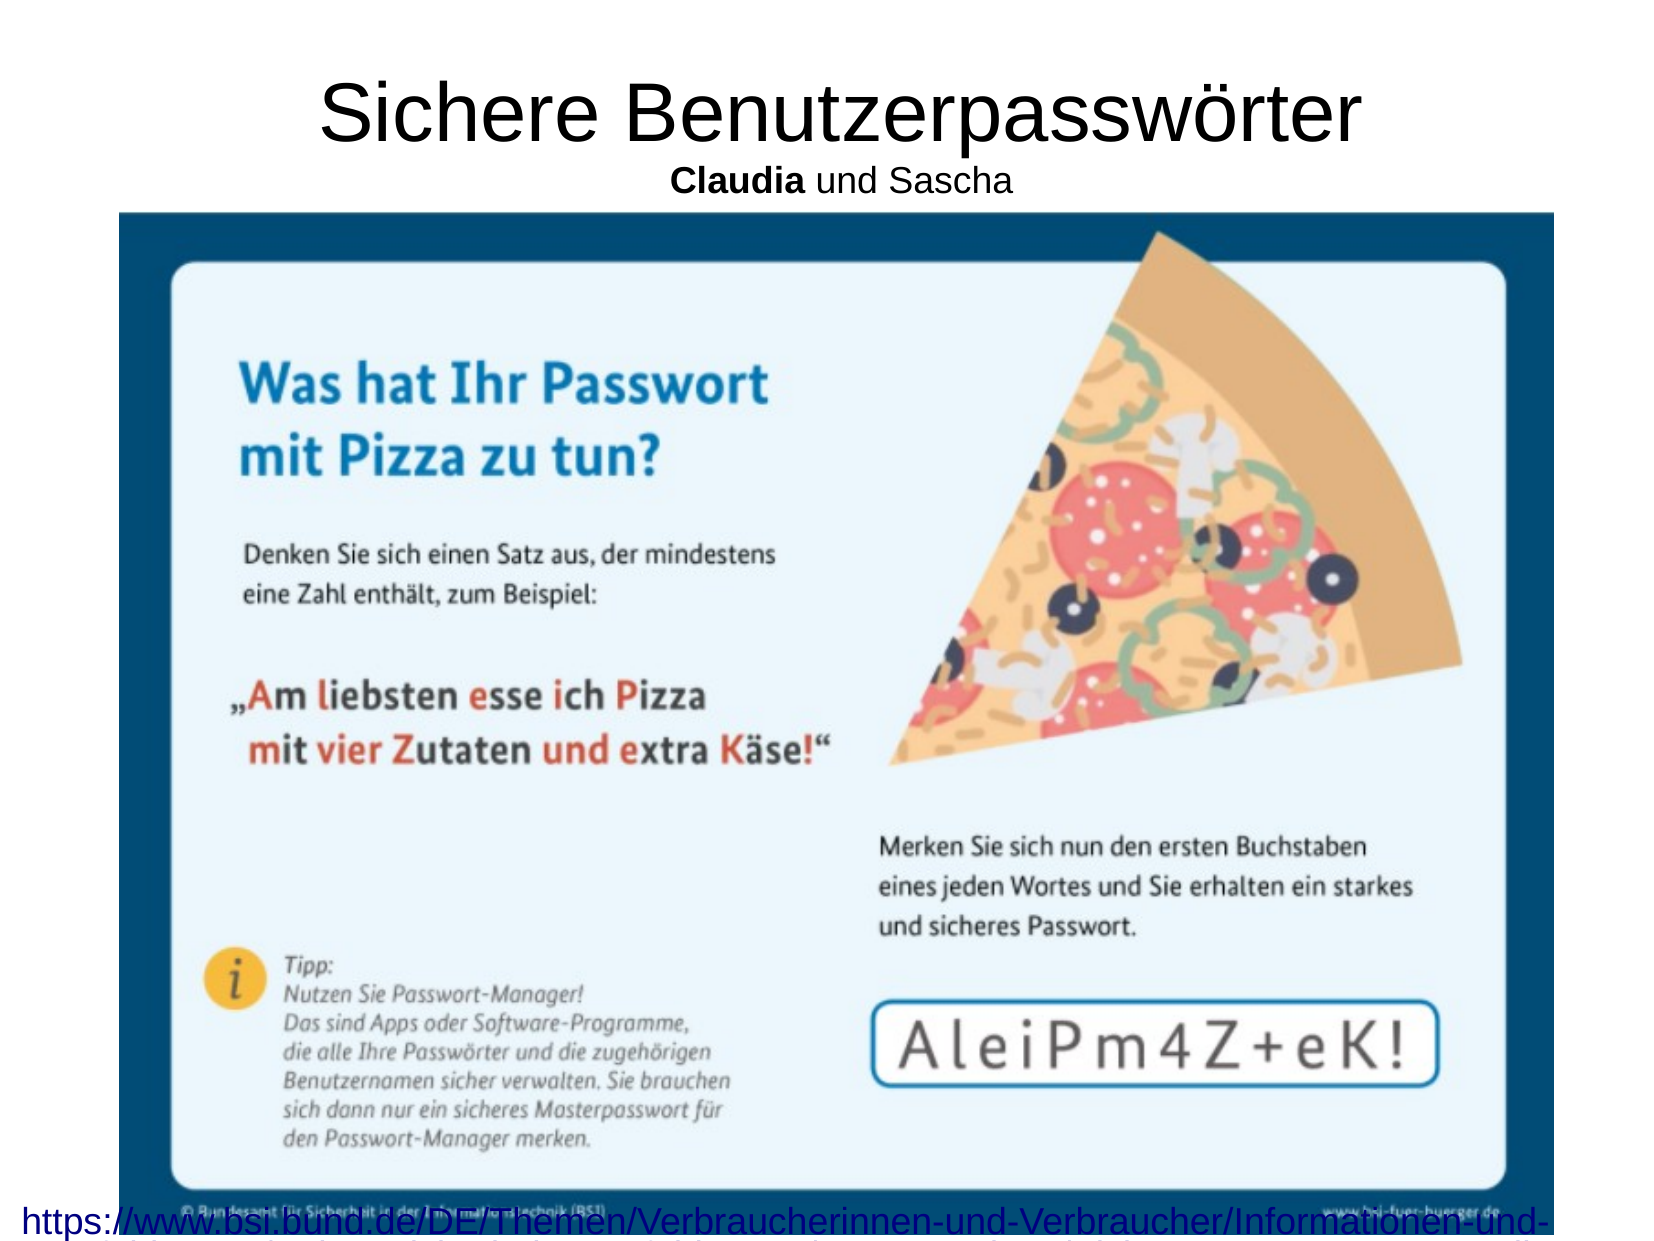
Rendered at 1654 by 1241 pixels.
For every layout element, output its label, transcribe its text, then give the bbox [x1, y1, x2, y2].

text_box https://www.bsi.bund.de/DE/Themen/Verbraucherinnen-und-Verbraucher/Informationen-und-Empfehlungen/Cyber-Sicherheitsempfehlungen/Accountschutz/Sichere-Passwoerter-erstellen/sichere-passwoerter-erstellen_node.html [6, 1192, 1565, 1241]
picture [119, 211, 1554, 238]
text_box Sichere Benutzerpasswörter Claudia und Sascha [88, 59, 1595, 209]
picture [119, 224, 1554, 1192]
